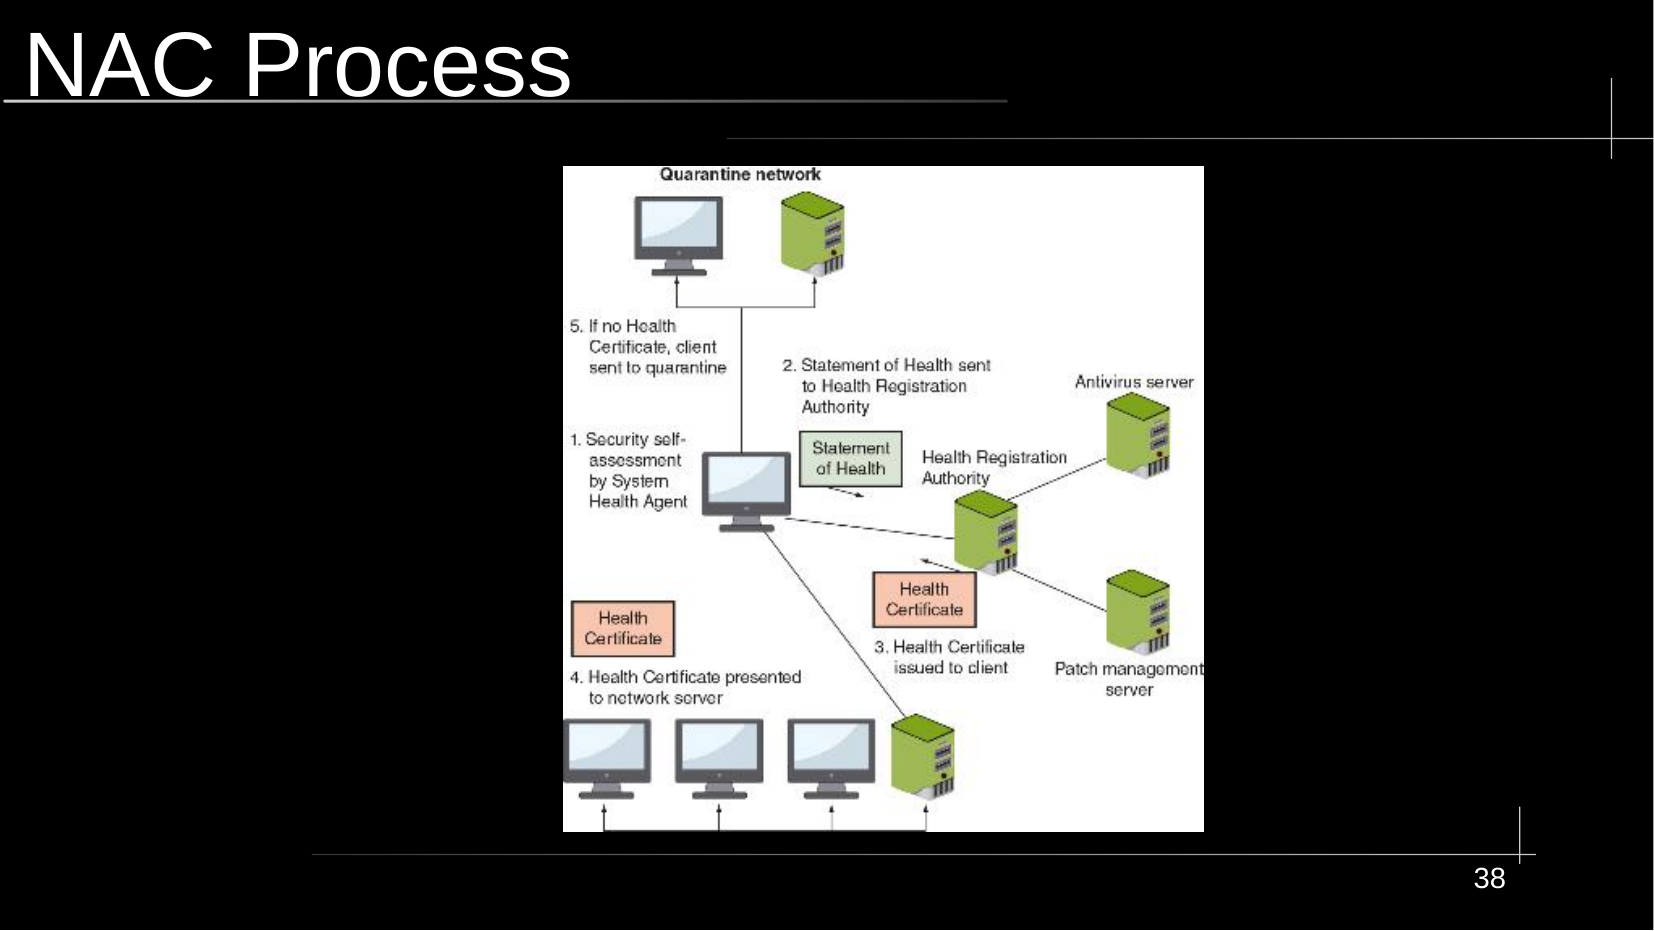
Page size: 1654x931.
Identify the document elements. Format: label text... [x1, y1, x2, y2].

picture [563, 166, 1204, 832]
title NAC Process [23, 11, 1589, 119]
